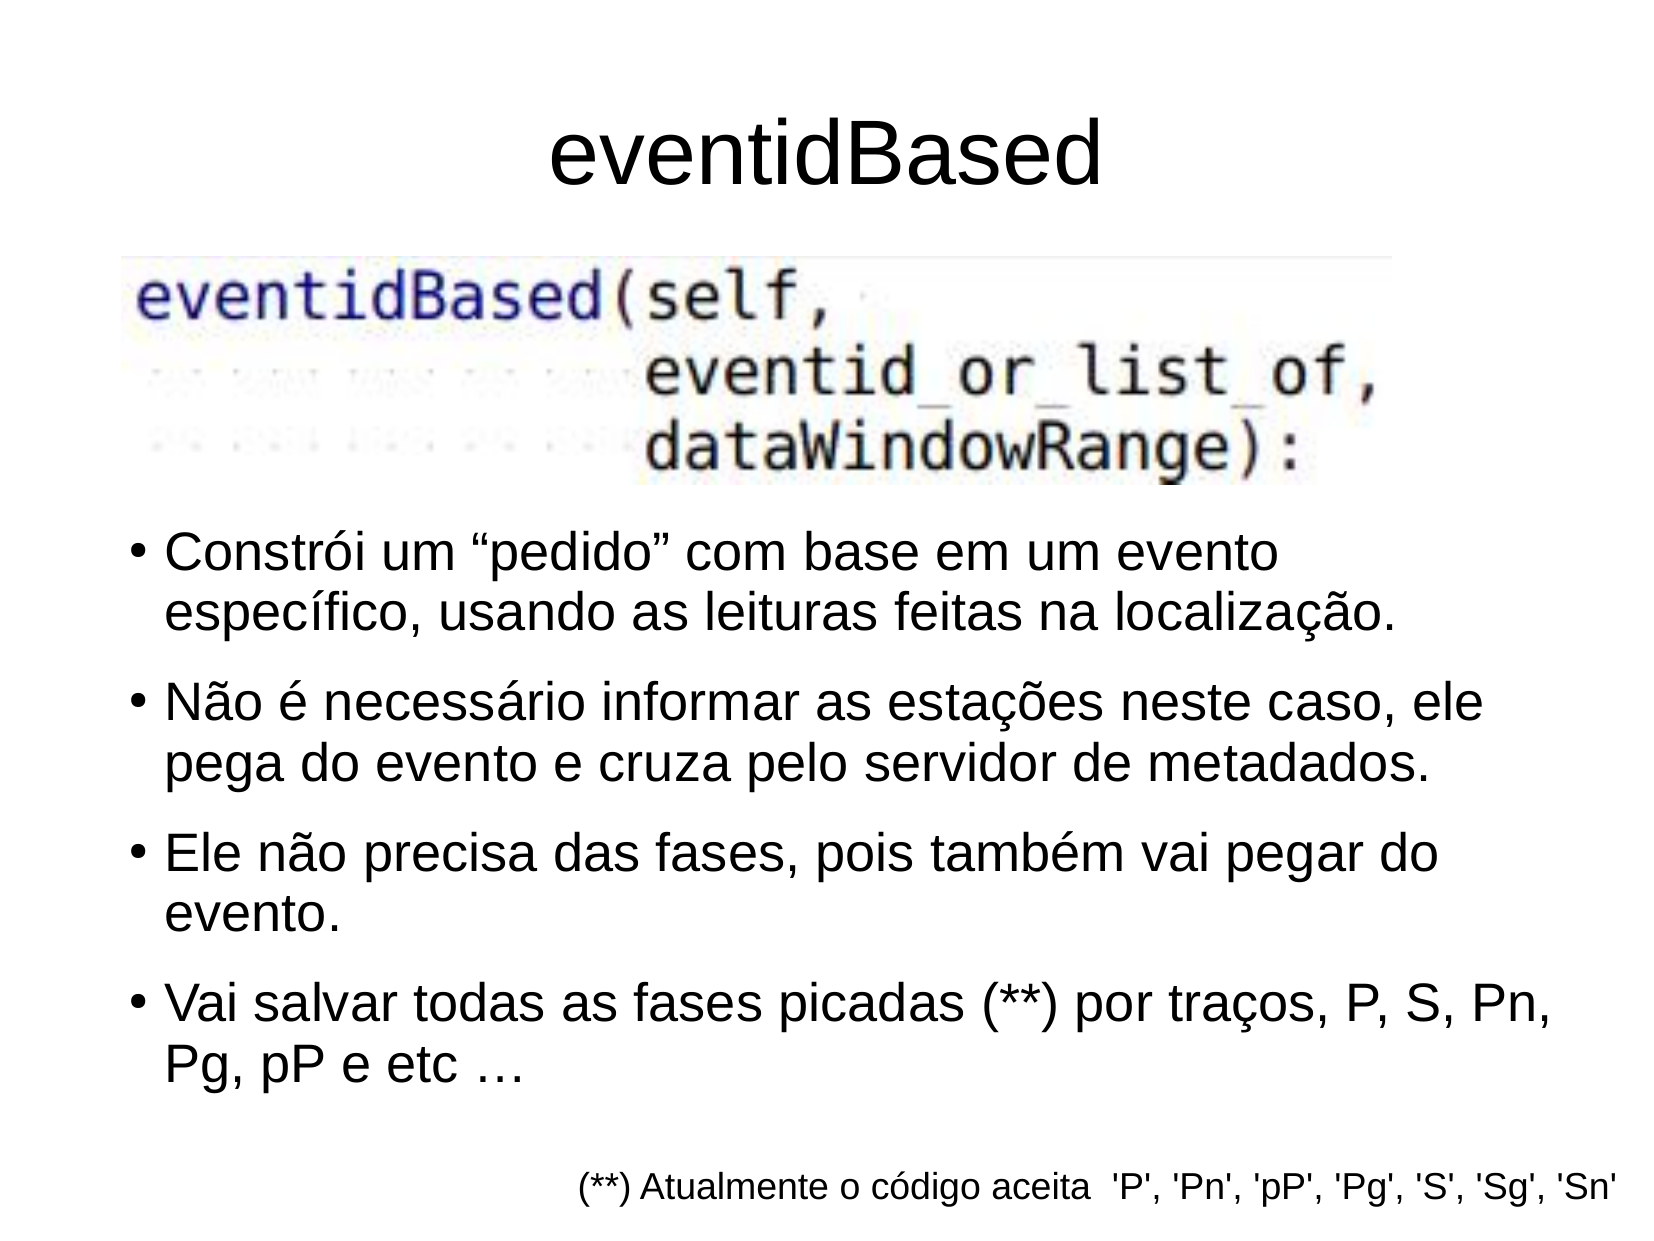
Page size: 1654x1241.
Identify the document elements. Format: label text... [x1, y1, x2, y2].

text_box Constrói um “pedido” com base em um evento específico, usando as leituras feitas na localização. Não é necessário informar as estações neste caso, ele pega do evento e cruza pelo servidor de metadados. Ele não precisa das fases, pois também vai pegar do evento. Vai salvar todas as fases picadas (**) por traços, P, S, Pn, Pg, pP e etc … [113, 513, 1571, 1102]
text_box (**) Atualmente o código aceita 'P', 'Pn', 'pP', 'Pg', 'S', 'Sg', 'Sn' [562, 1157, 1634, 1215]
title eventidBased [82, 49, 1571, 257]
picture [121, 256, 1392, 485]
